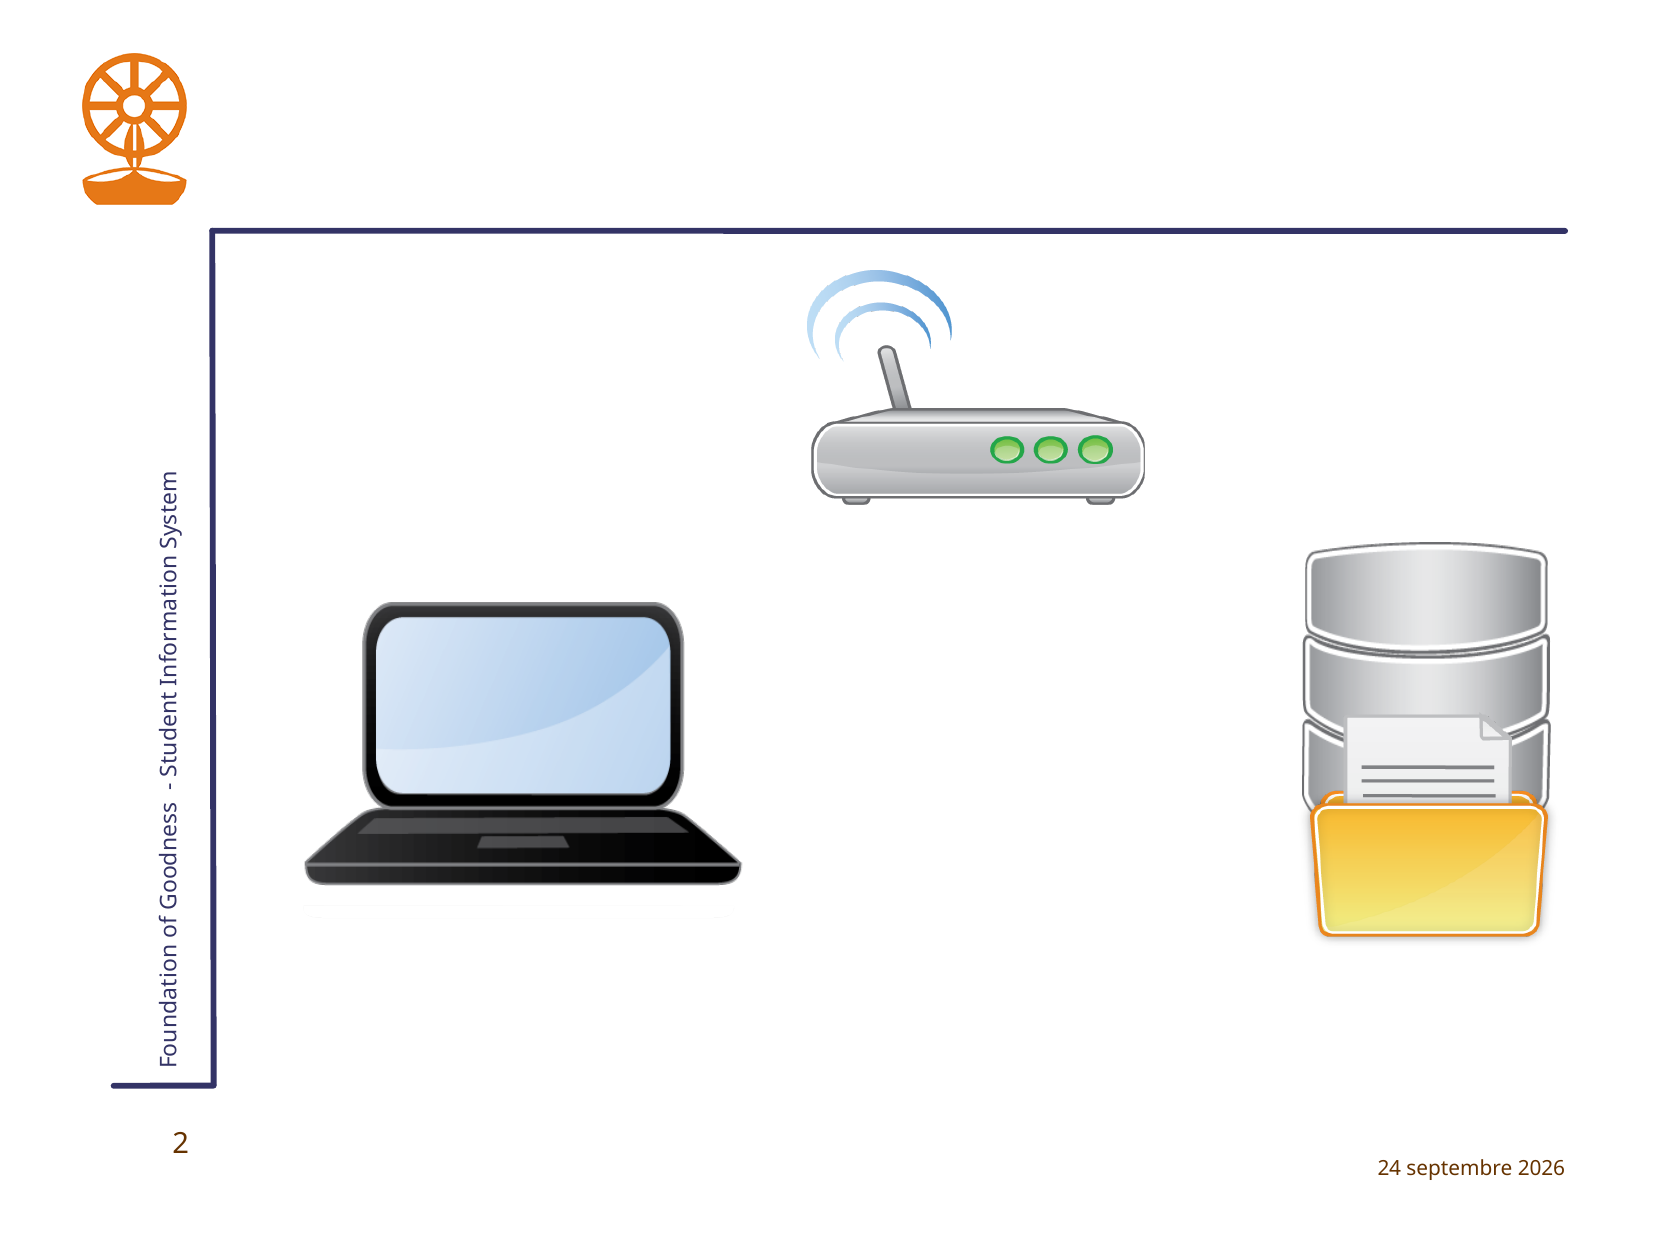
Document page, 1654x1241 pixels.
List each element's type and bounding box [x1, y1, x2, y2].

picture [66, 44, 199, 212]
picture [1294, 542, 1563, 951]
picture [285, 582, 761, 938]
picture [807, 270, 1145, 505]
